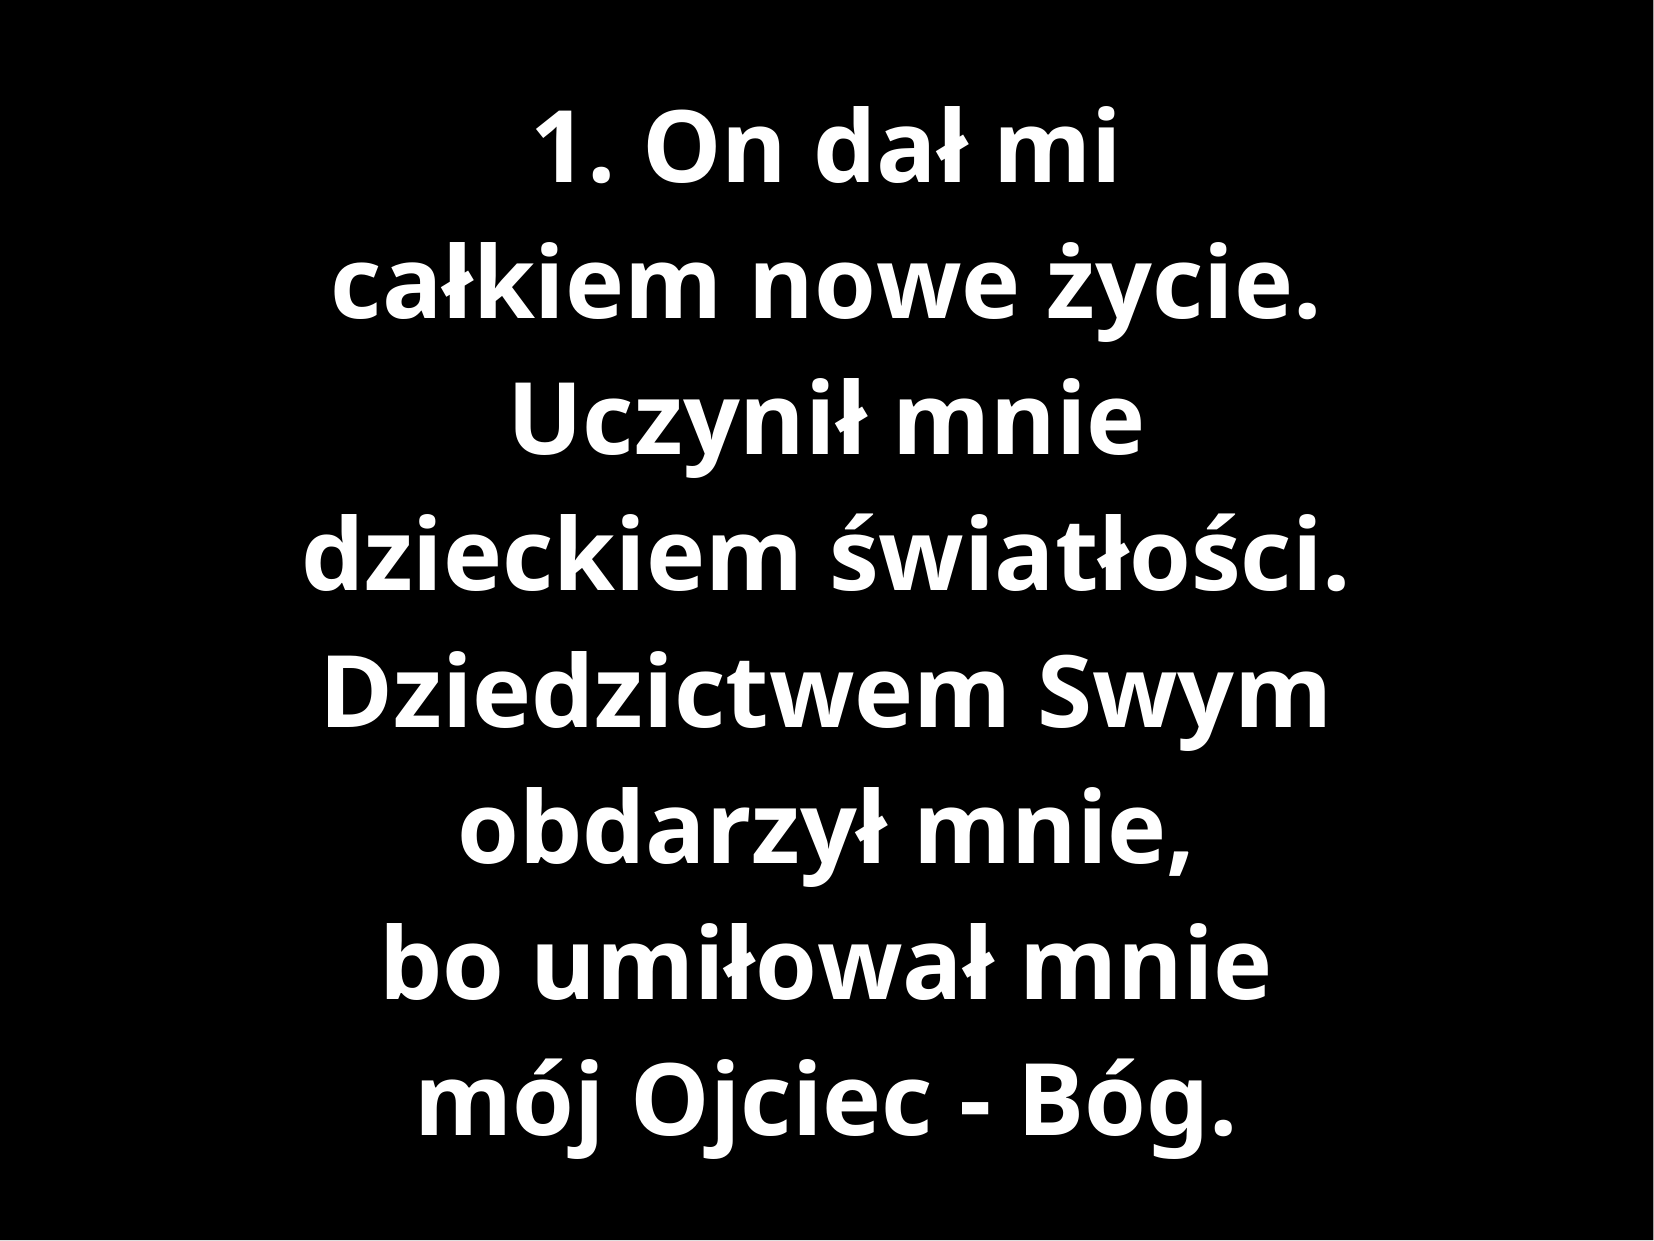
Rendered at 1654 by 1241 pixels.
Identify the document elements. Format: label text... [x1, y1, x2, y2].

title 1. On dał mi całkiem nowe życie. Uczynił mnie dzieckiem światłości. Dziedzictwem Swym obdarzył mnie, bo umiłował mnie mój Ojciec - Bóg. [0, 0, 1654, 1241]
